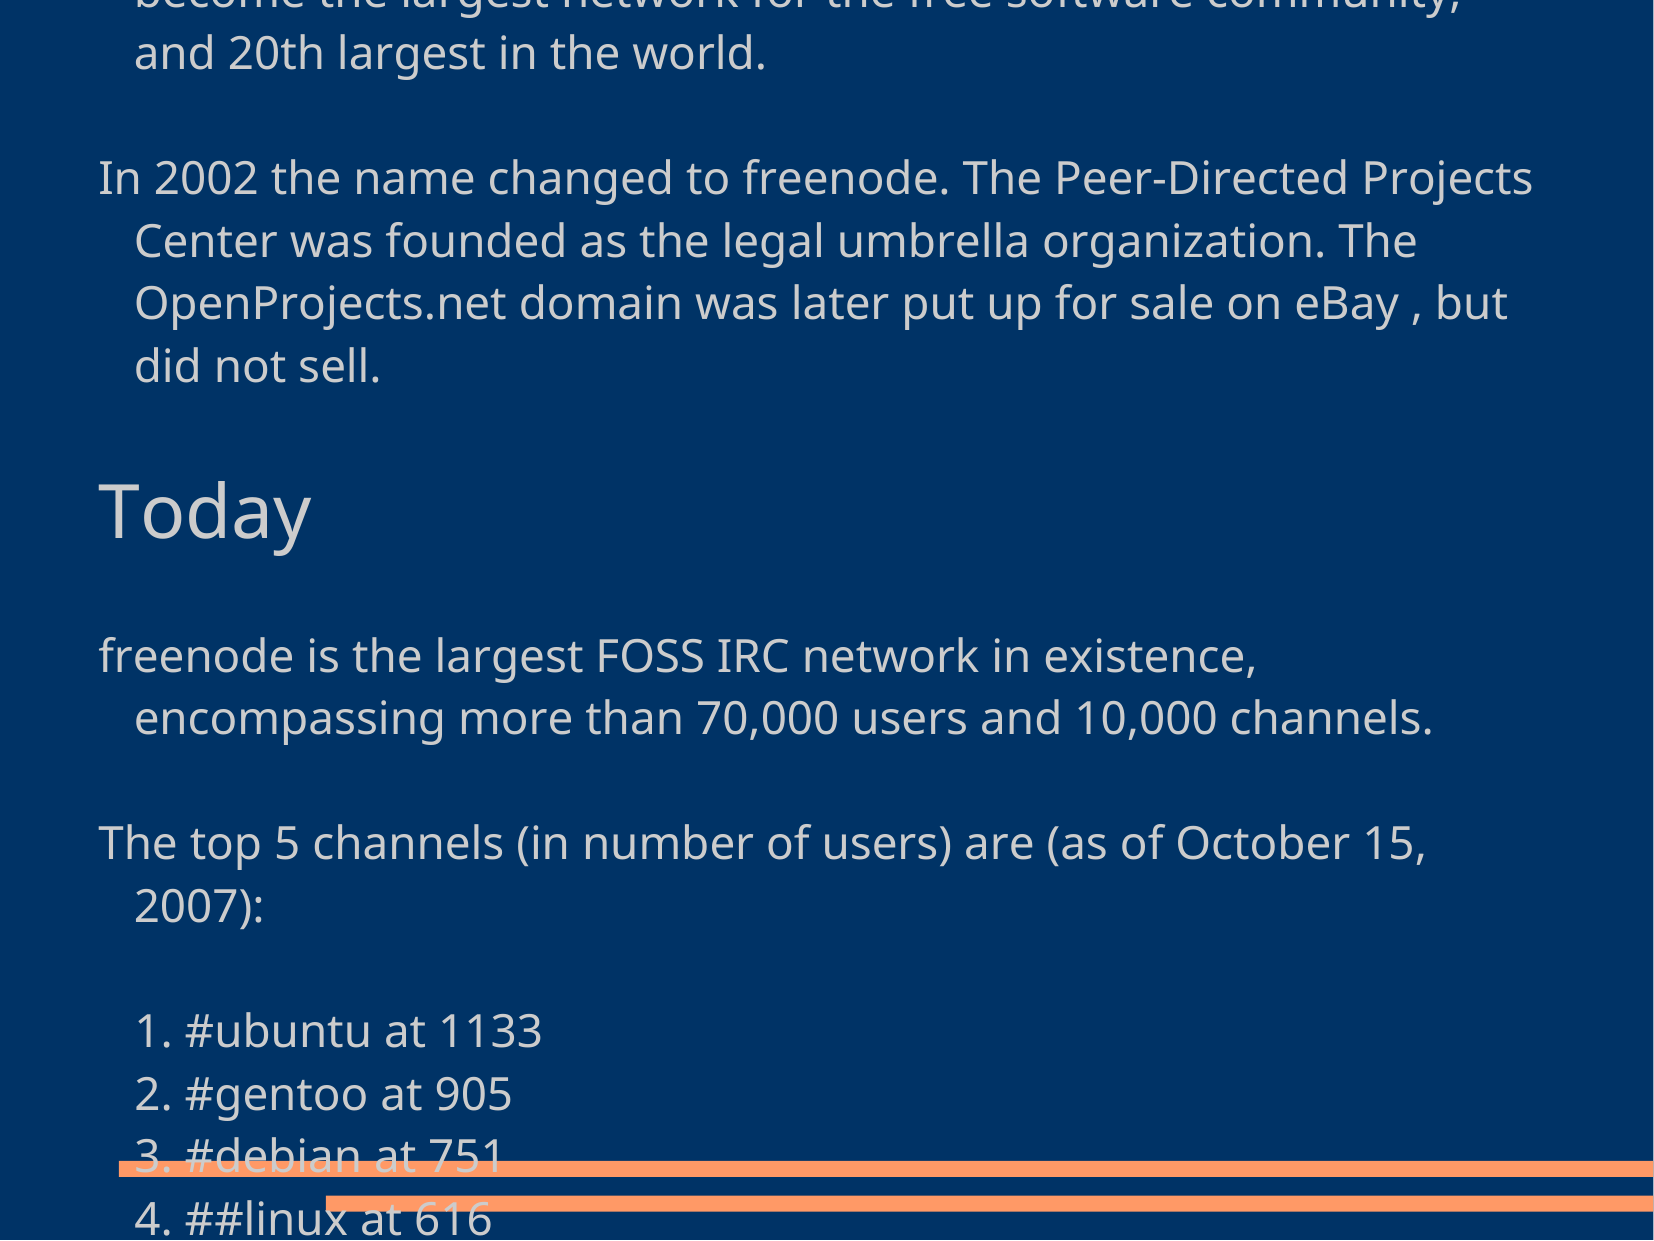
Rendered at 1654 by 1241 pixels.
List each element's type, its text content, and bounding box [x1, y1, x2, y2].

subtitle In early 1998 it changed to Open Projects Net (OPN) with about 200 users and under 20 channels. The OPN soon grew to become the largest network for the free software community, and 20th largest in the world. In 2002 the name changed to freenode. The Peer-Directed Projects Center was founded as the legal umbrella organization. The OpenProjects.net domain was later put up for sale on eBay , but did not sell. Today freenode is the largest FOSS IRC network in existence, encompassing more than 70,000 users and 10,000 channels. The top 5 channels (in number of users) are (as of October 15, 2007): 1. #ubuntu at 1133 2. #gentoo at 905 3. #debian at 751 4. ##linux at 616 5. ##php at 553 [98, 0, 1538, 1207]
